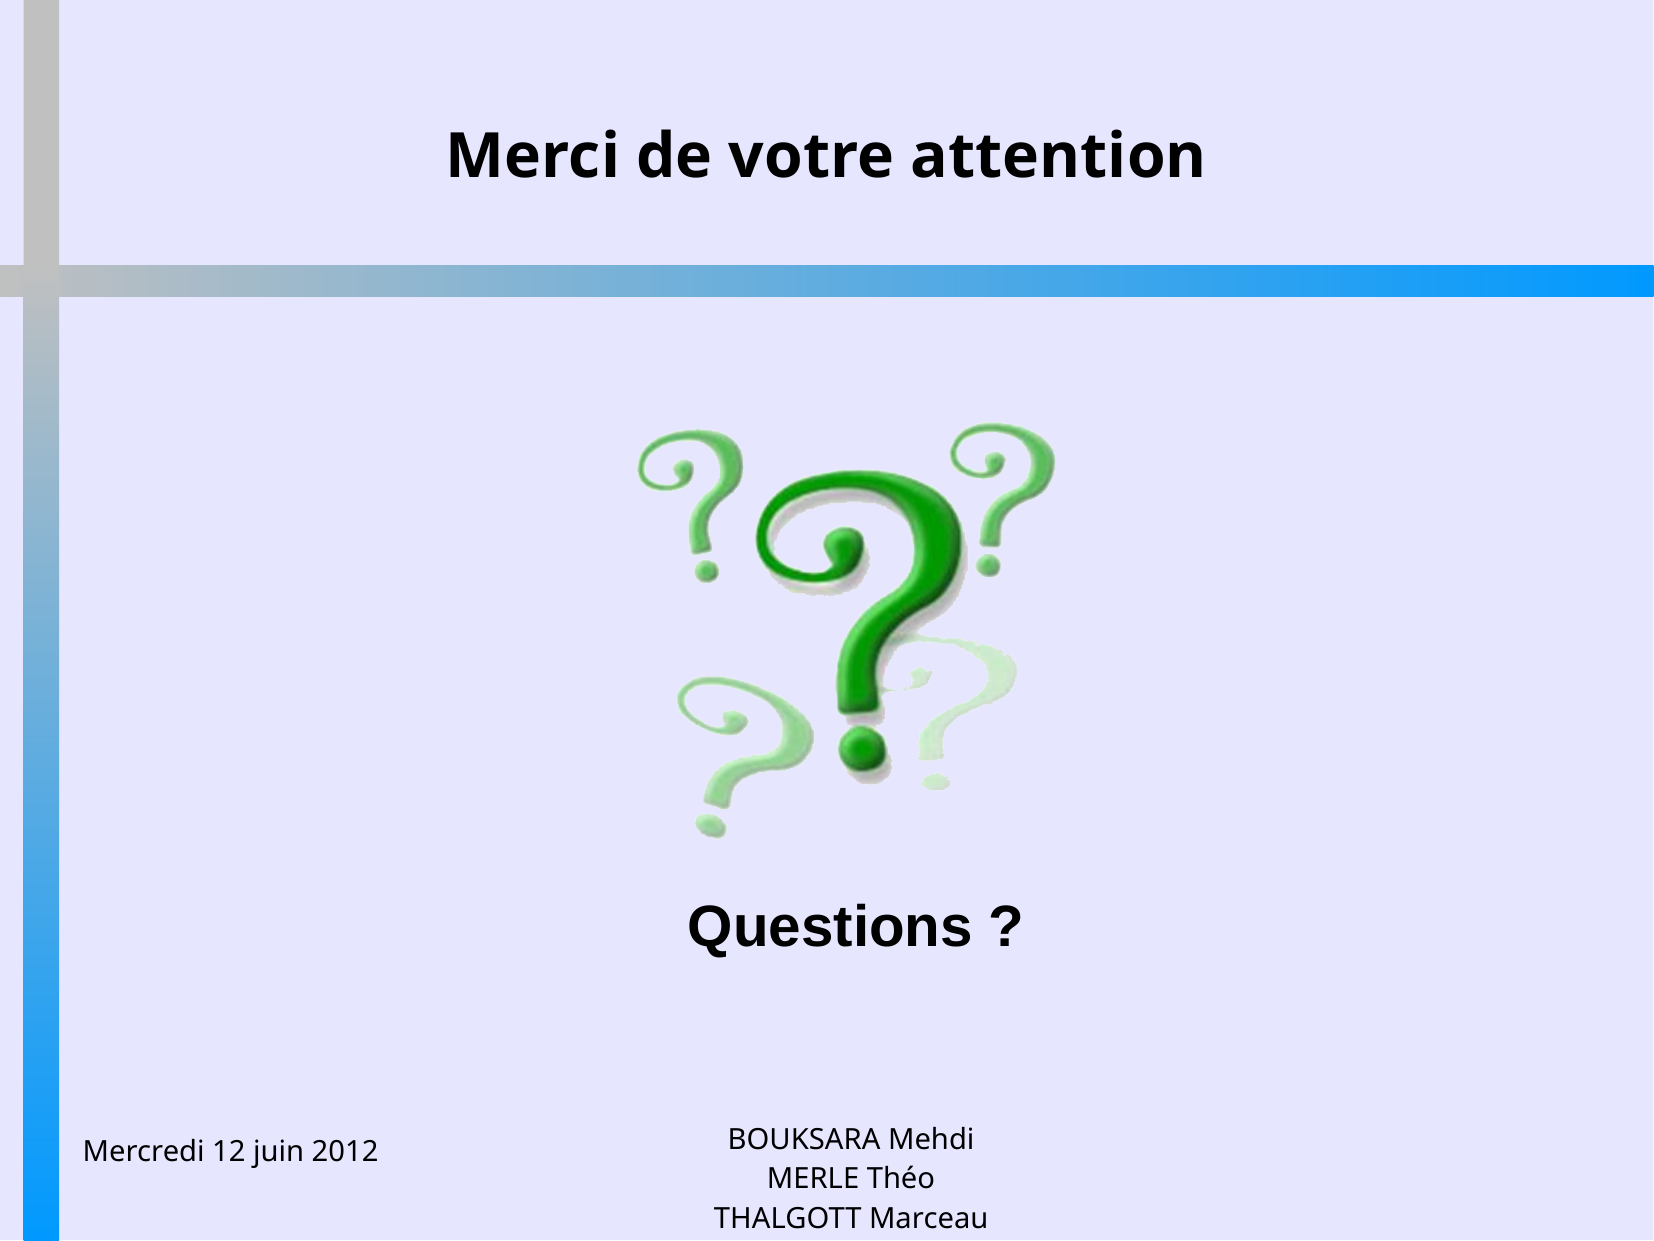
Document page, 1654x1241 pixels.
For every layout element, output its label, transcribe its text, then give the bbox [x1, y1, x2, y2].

text_box Questions ? [602, 885, 1111, 999]
picture [625, 384, 1075, 857]
title Merci de votre attention [82, 49, 1571, 257]
